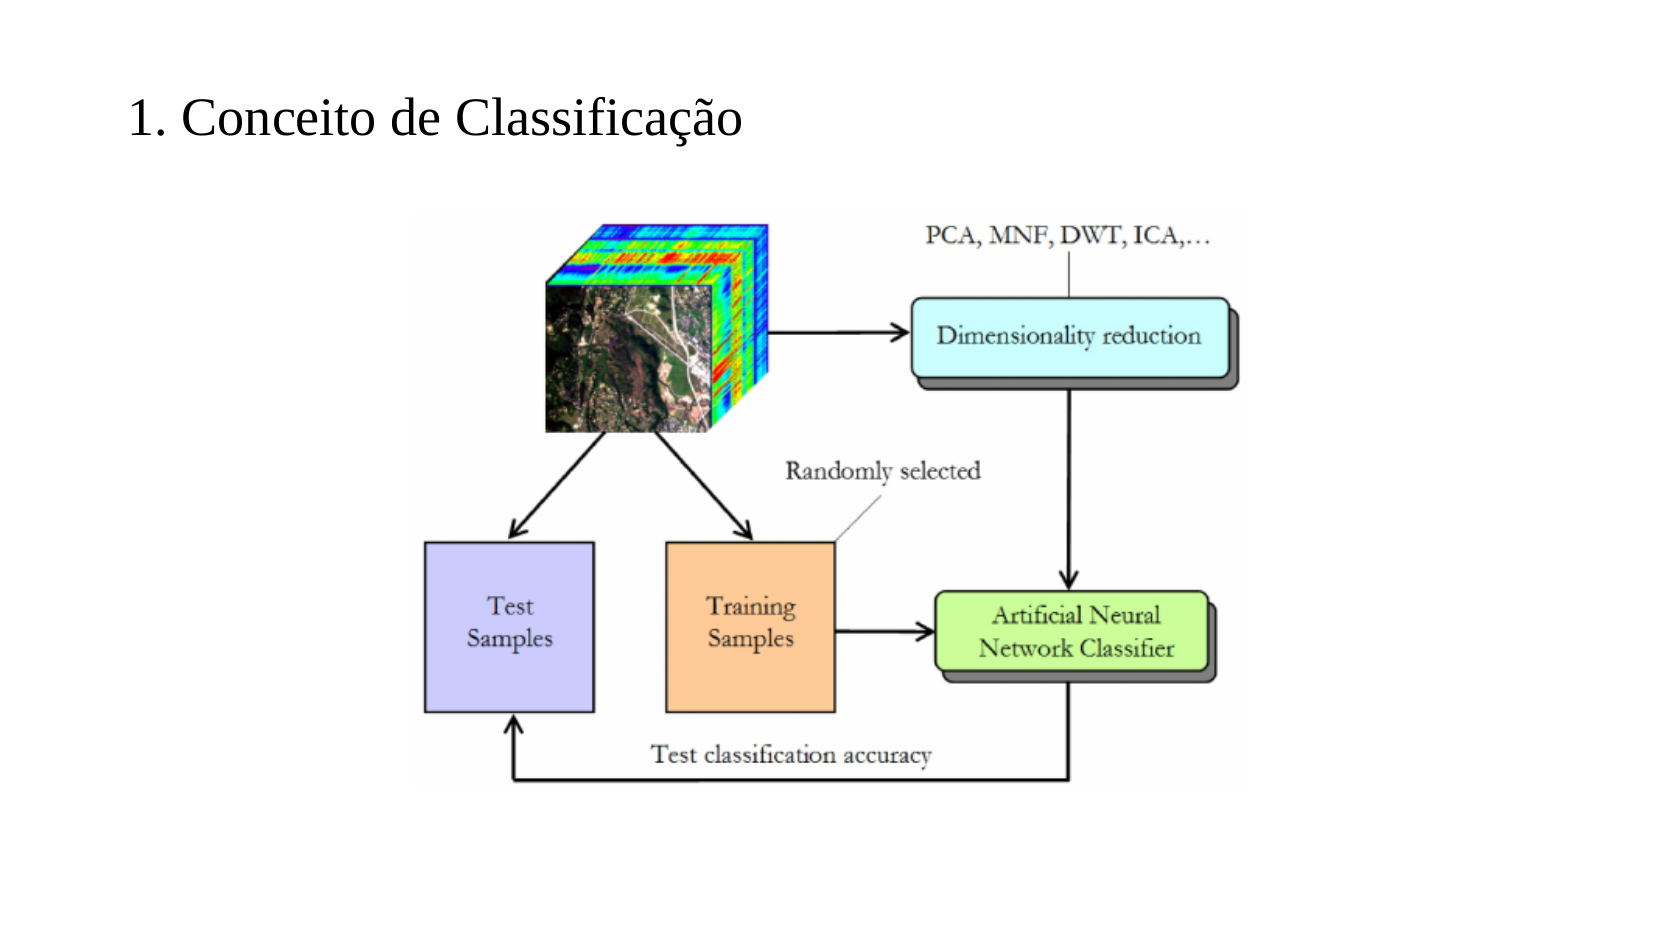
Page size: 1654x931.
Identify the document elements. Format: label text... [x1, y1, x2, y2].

text_box 1. Conceito de Classificação [112, 80, 826, 216]
picture [412, 212, 1249, 788]
